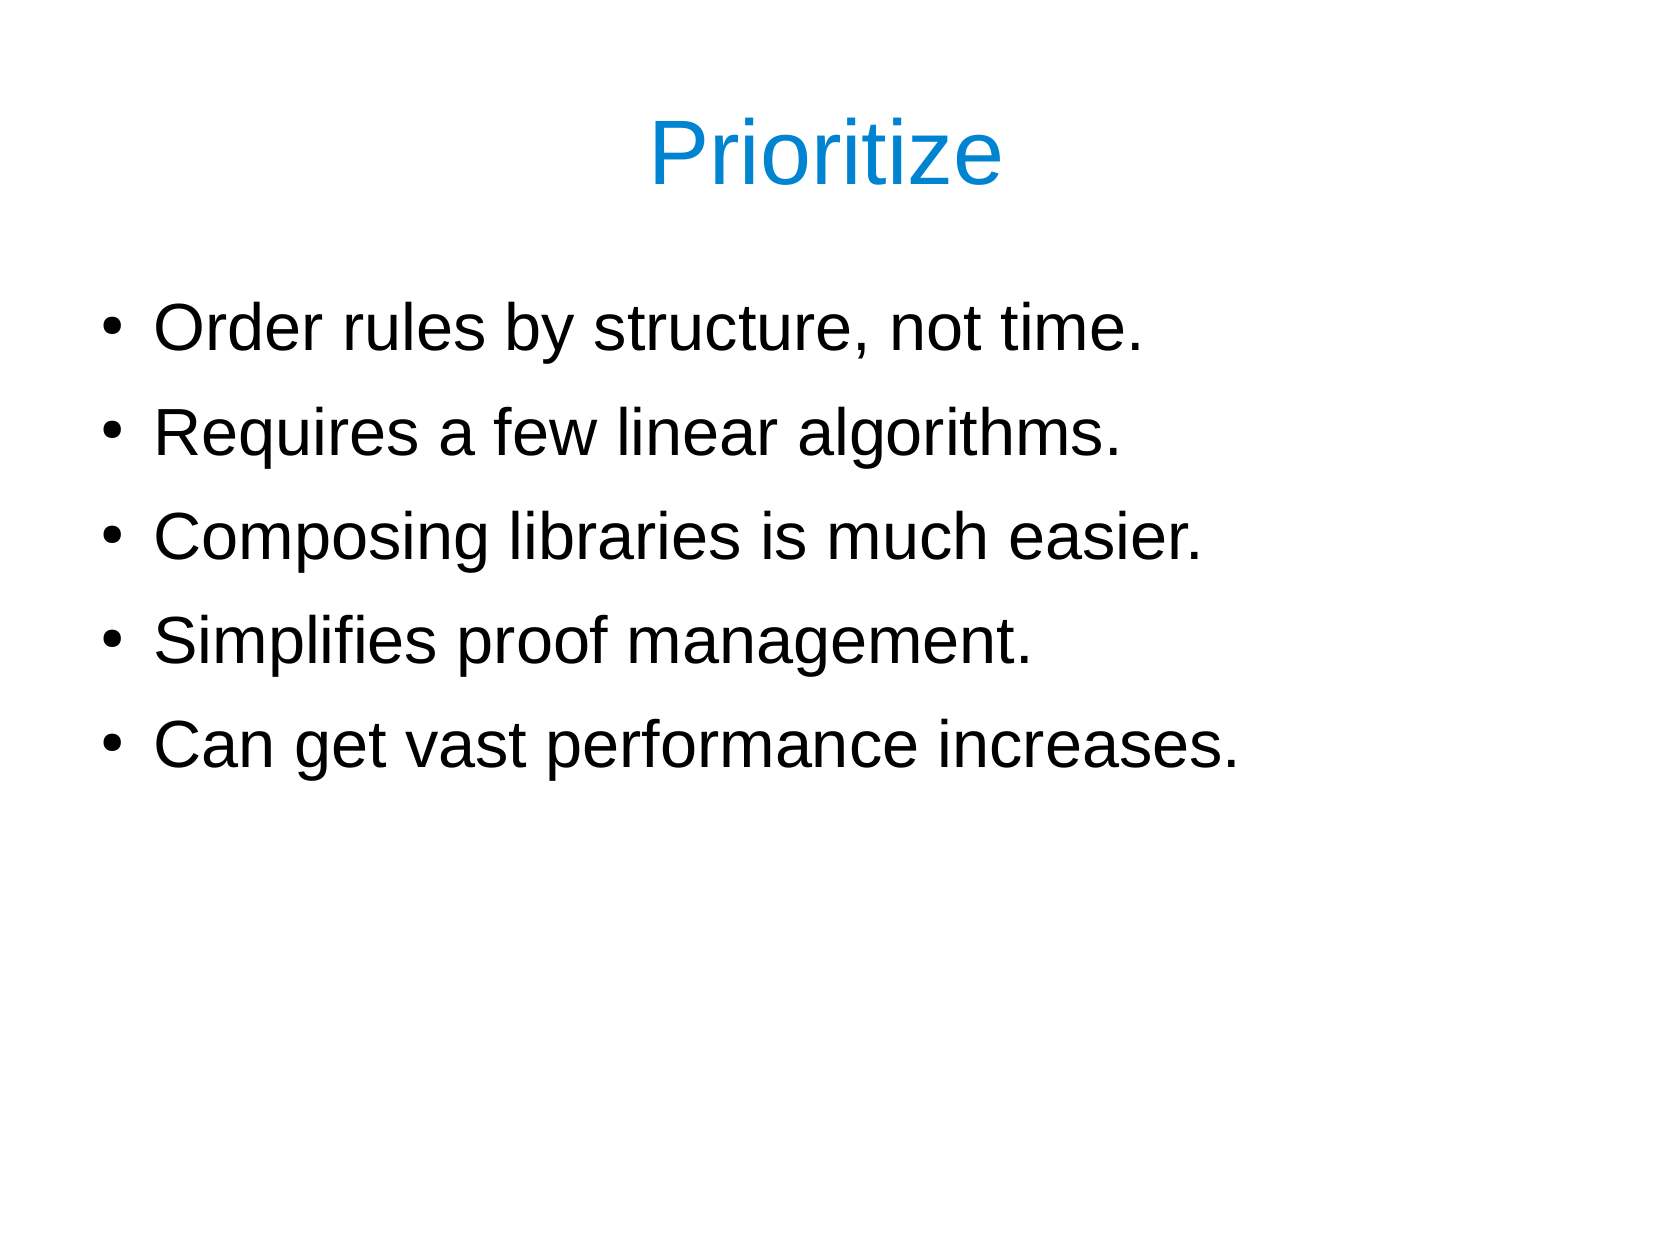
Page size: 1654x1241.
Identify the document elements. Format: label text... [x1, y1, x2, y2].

title Prioritize [82, 56, 1571, 250]
list Order rules by structure, not time. Requires a few linear algorithms. Composing libraries is much easier. Simplifies proof management. Can get vast performance increases. [82, 290, 1571, 1109]
